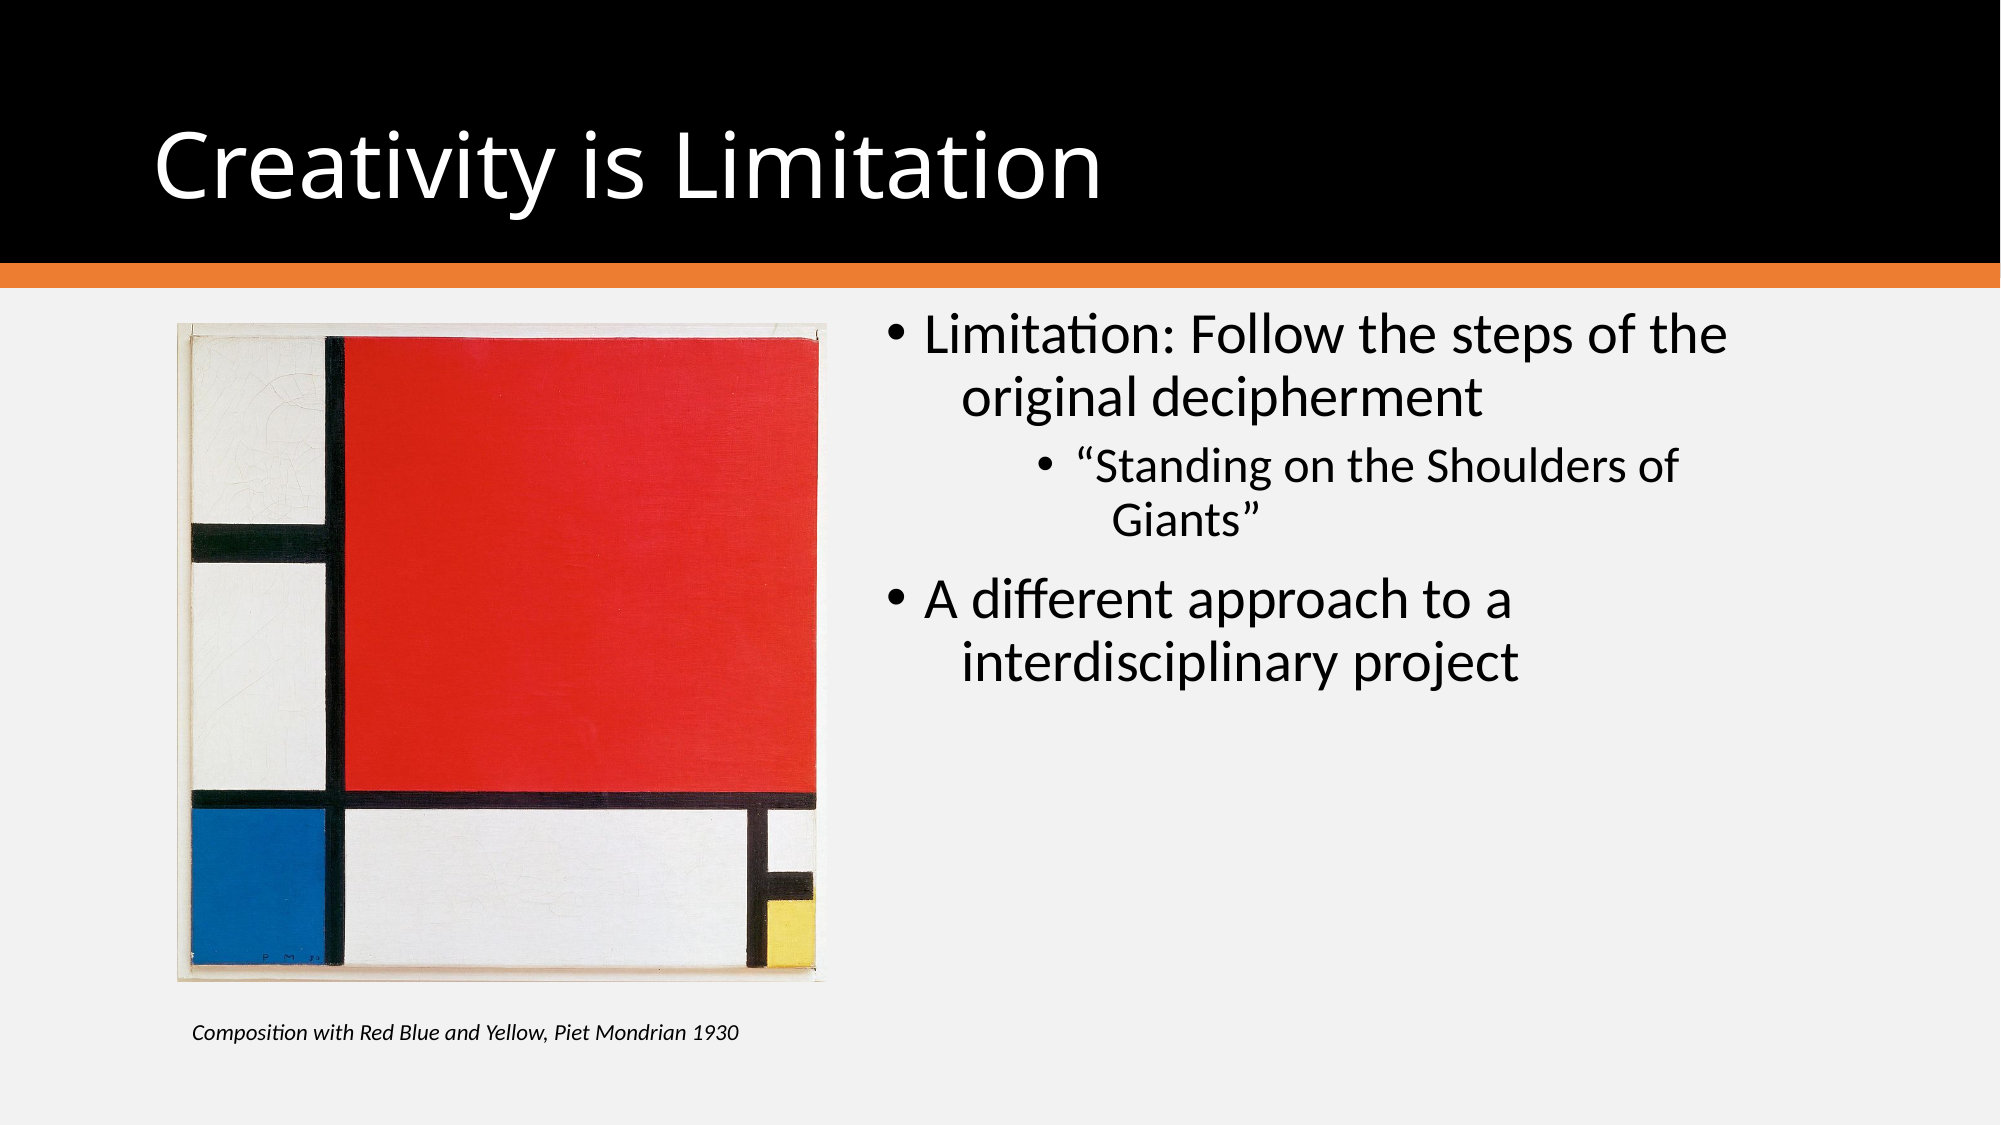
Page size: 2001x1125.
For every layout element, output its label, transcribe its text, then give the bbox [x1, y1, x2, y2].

list Limitation: Follow the steps of the original decipherment “Standing on the Shoulders of Giants” A different approach to a interdisciplinary project [871, 296, 1746, 1010]
title Creativity is Limitation [137, 59, 1863, 278]
picture [177, 324, 827, 982]
text_box Composition with Red Blue and Yellow, Piet Mondrian 1930 [177, 1009, 827, 1053]
